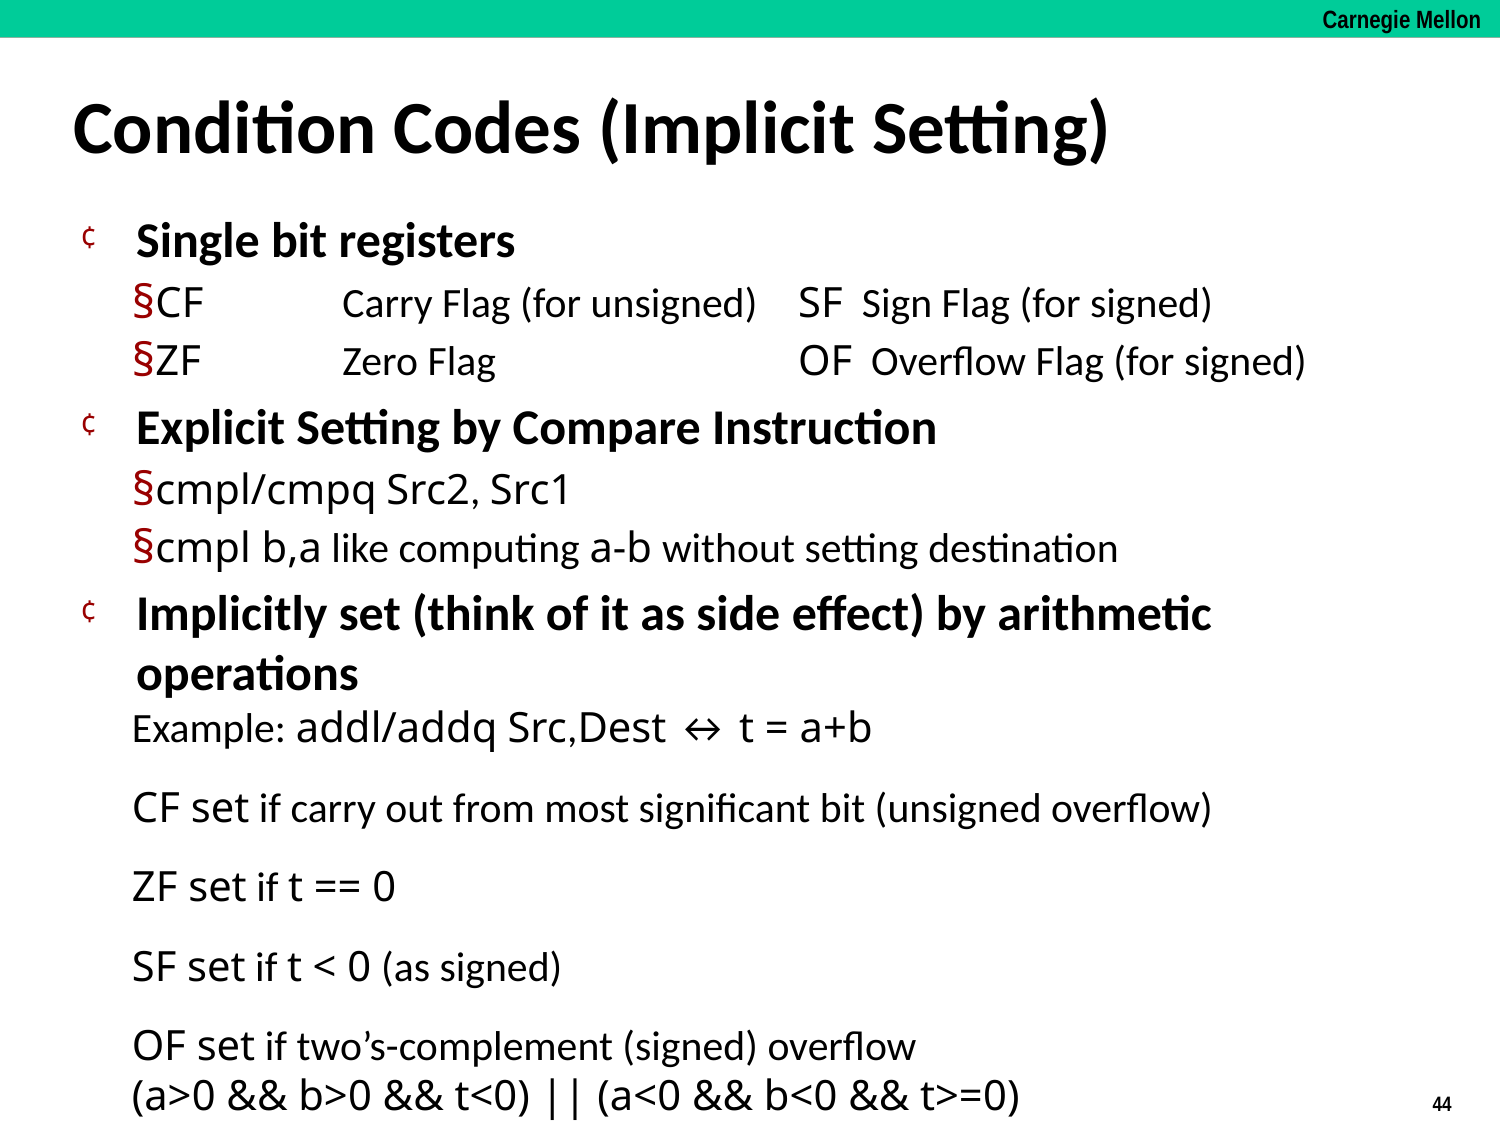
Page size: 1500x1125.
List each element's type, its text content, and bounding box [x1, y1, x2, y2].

text_box Carnegie Mellon [1322, 3, 1500, 33]
list Single bit registers CF Carry Flag (for unsigned) SF Sign Flag (for signed) ZF Zero Flag OF Overflow Flag (for signed) Explicit Setting by Compare Instruction cmpl/cmpq Src2, Src1 cmpl b,a like computing a-b without setting destination Implicitly set (think of it as side effect) by arithmetic operations Example: addl/addq Src,Dest ↔ t = a+b CF set if carry out from most significant bit (unsigned overflow) ZF set if t == 0 SF set if t < 0 (as signed) OF set if two’s-complement (signed) overflow (a>0 && b>0 && t<0) || (a<0 && b<0 && t>=0) [65, 200, 1361, 1075]
title Condition Codes (Implicit Setting) [58, 71, 1304, 197]
